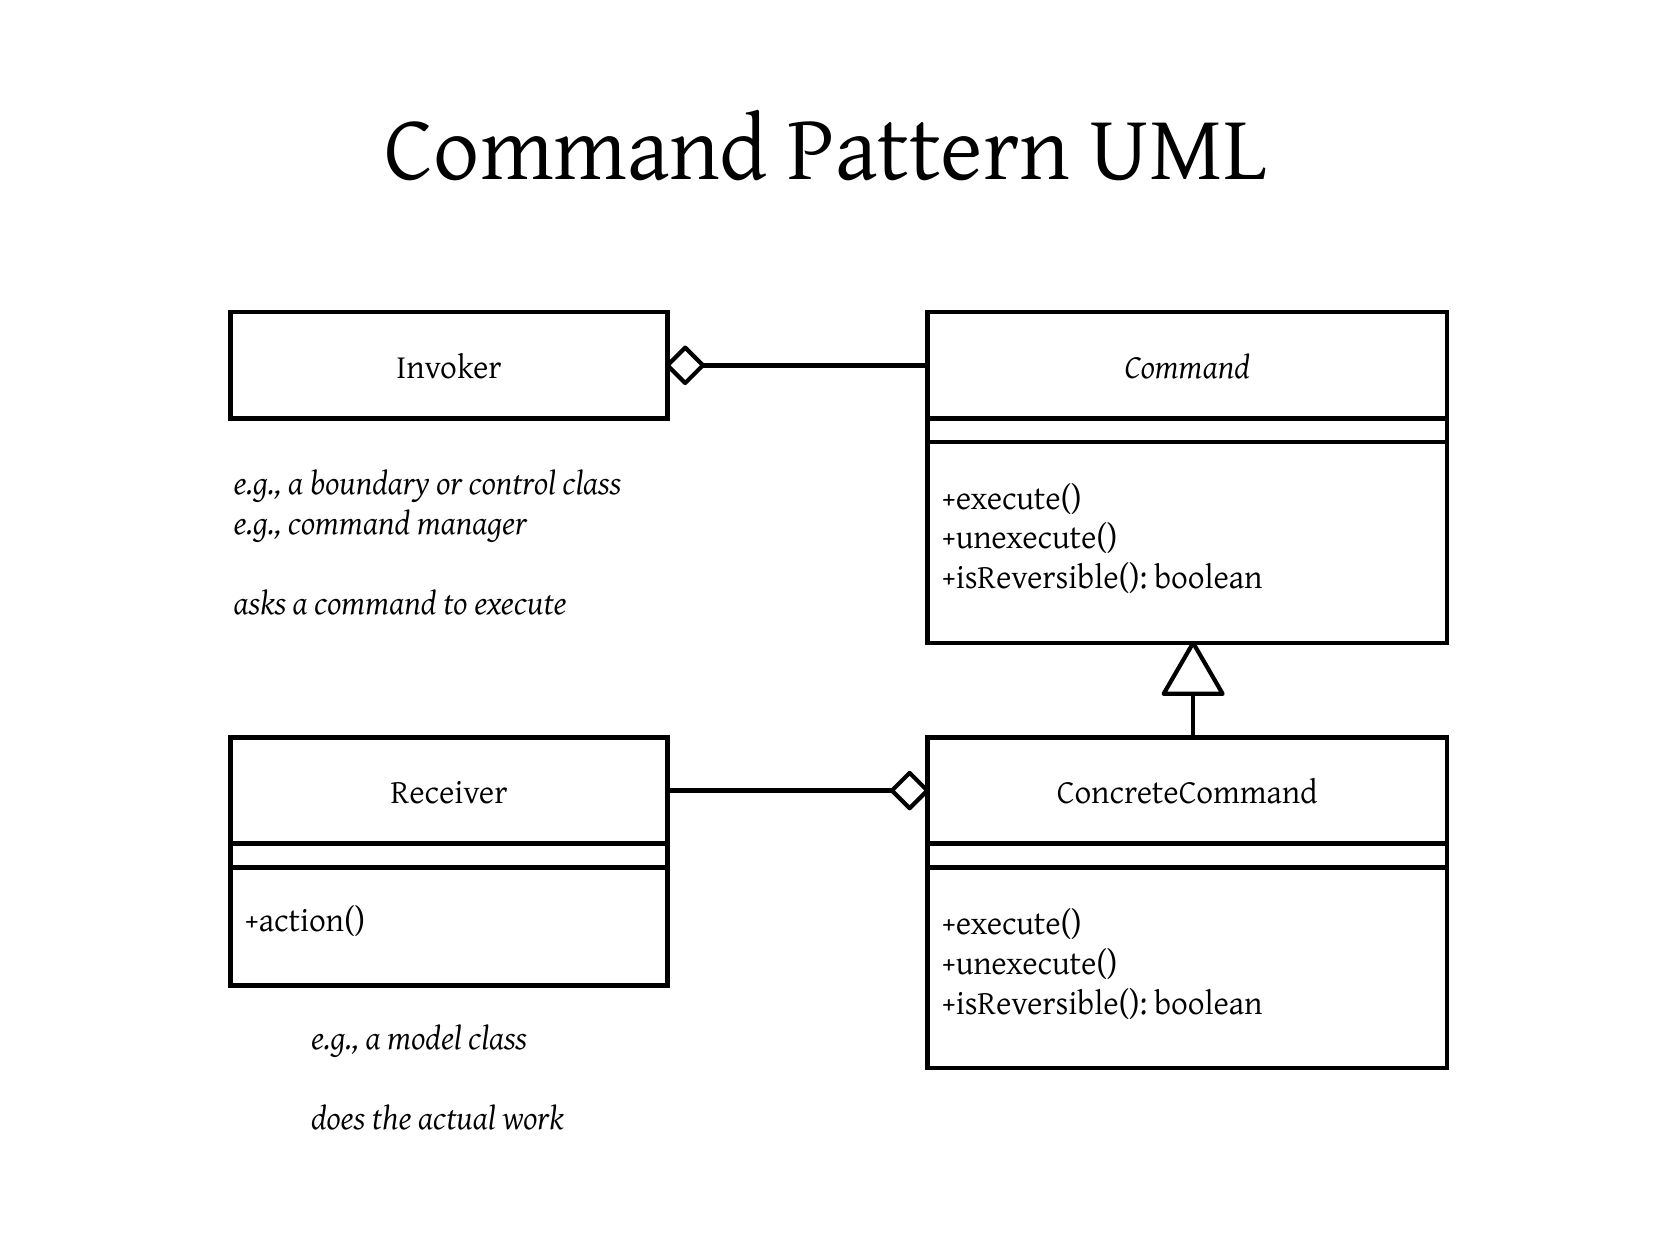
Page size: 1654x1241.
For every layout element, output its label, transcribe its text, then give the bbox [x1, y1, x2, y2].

text_box +execute() +unexecute() +isReversible(): boolean [927, 870, 1448, 1069]
text_box Receiver [230, 737, 668, 843]
text_box +execute() +unexecute() +isReversible(): boolean [927, 843, 1448, 869]
title Command Pattern UML [82, 49, 1571, 257]
text_box ConcreteCommand [927, 737, 1448, 843]
text_box +execute() +unexecute() +isReversible(): boolean [927, 418, 1448, 443]
text_box +execute() +unexecute() +isReversible(): boolean [927, 444, 1448, 643]
text_box +action() [230, 843, 668, 865]
text_box [1163, 643, 1223, 694]
text_box +action() [230, 870, 668, 986]
text_box Command [927, 312, 1448, 418]
text_box e.g., a model class does the actual work [296, 1009, 579, 1144]
text_box e.g., a boundary or control class e.g., command manager asks a command to execute [218, 453, 869, 629]
text_box [891, 772, 928, 809]
text_box Invoker [230, 312, 668, 419]
text_box [667, 347, 703, 384]
